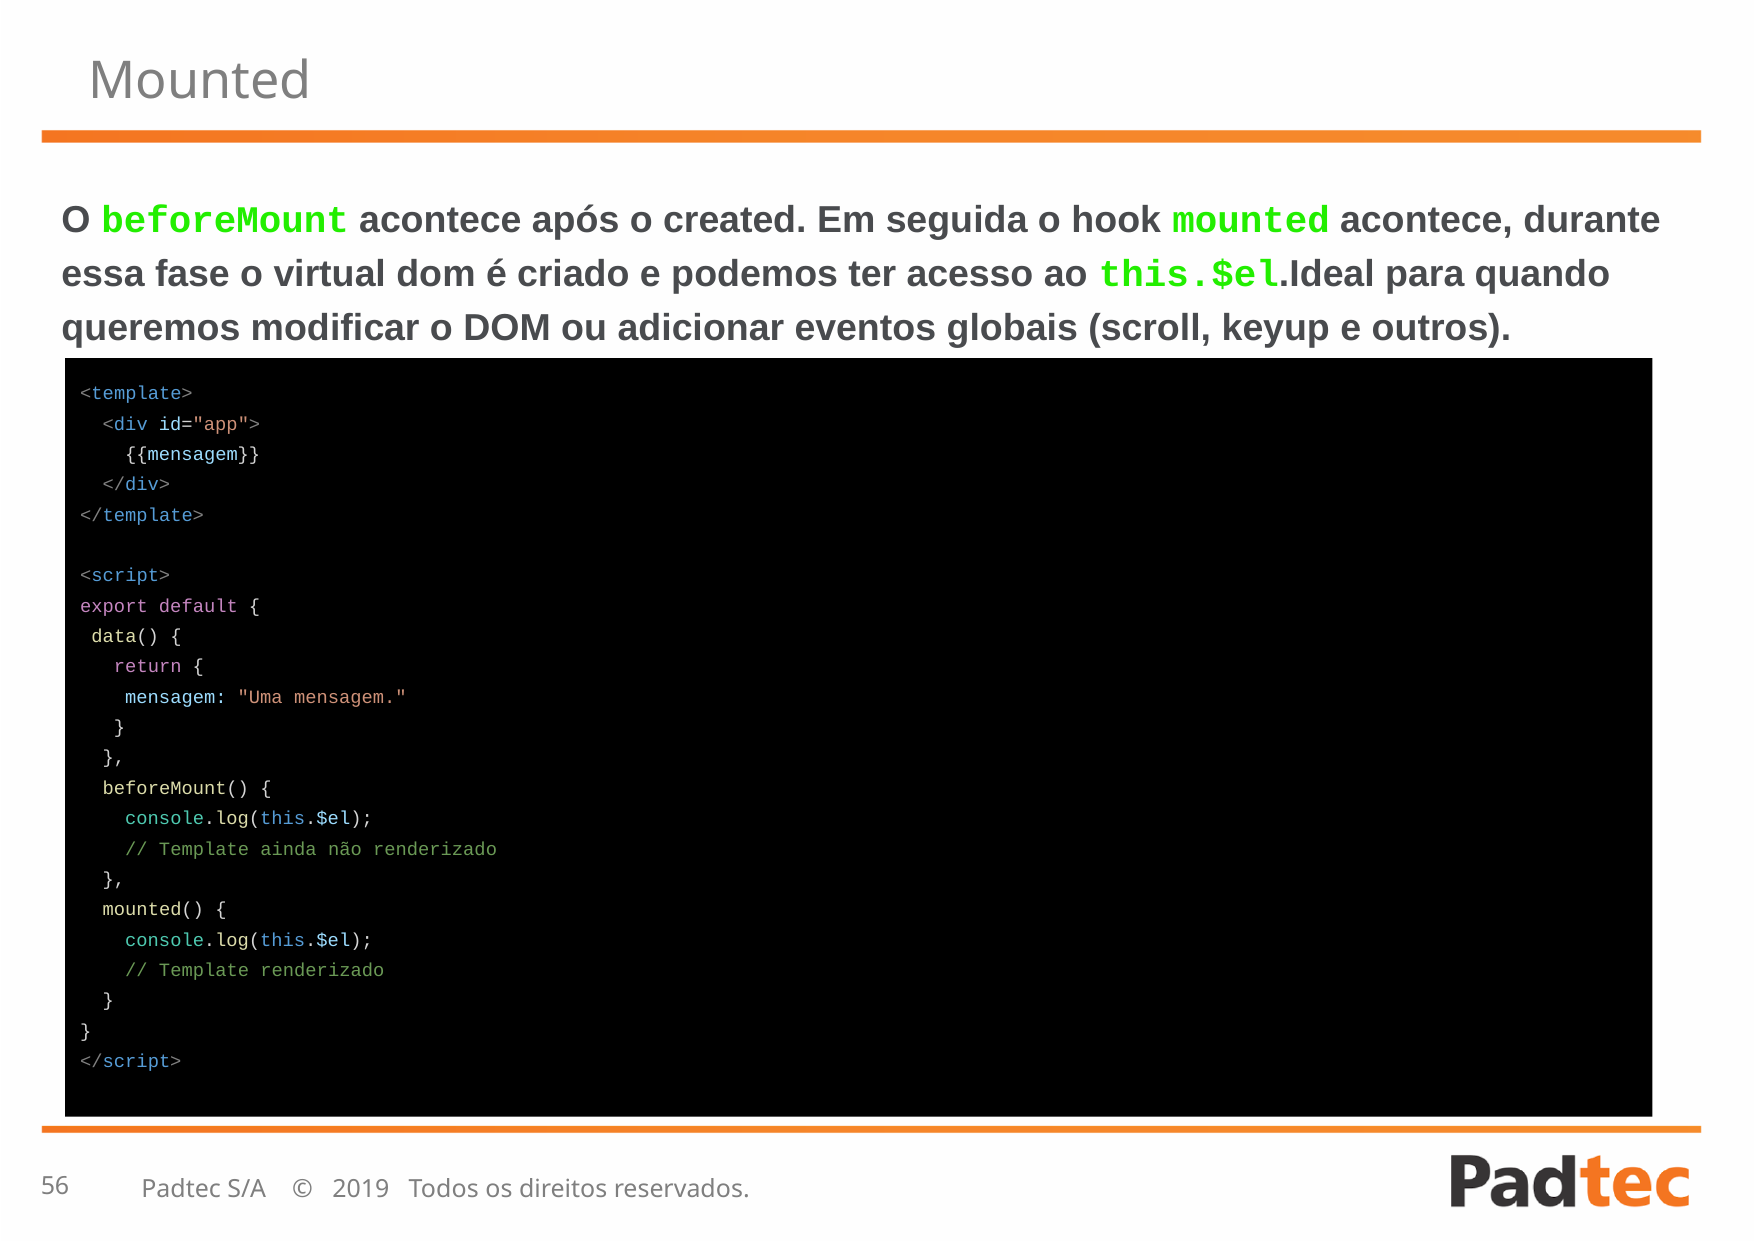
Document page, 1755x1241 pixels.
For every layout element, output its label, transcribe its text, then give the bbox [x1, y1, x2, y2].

text_box O beforeMount acontece após o created. Em seguida o hook mounted acontece, durante essa fase o virtual dom é criado e podemos ter acesso ao this.$el.Ideal para quando queremos modificar o DOM ou adicionar eventos globais (scroll, keyup e outros). [46, 171, 1688, 370]
text_box <template> <div id="app"> {{mensagem}} </div> </template> <script> export default { data() { return { mensagem: "Uma mensagem." } }, beforeMount() { console.log(this.$el); // Template ainda não renderizado }, mounted() { console.log(this.$el); // Template renderizado } } </script> [65, 358, 1653, 1117]
title Mounted [73, 29, 1653, 127]
picture [0, 0, 1755, 1241]
